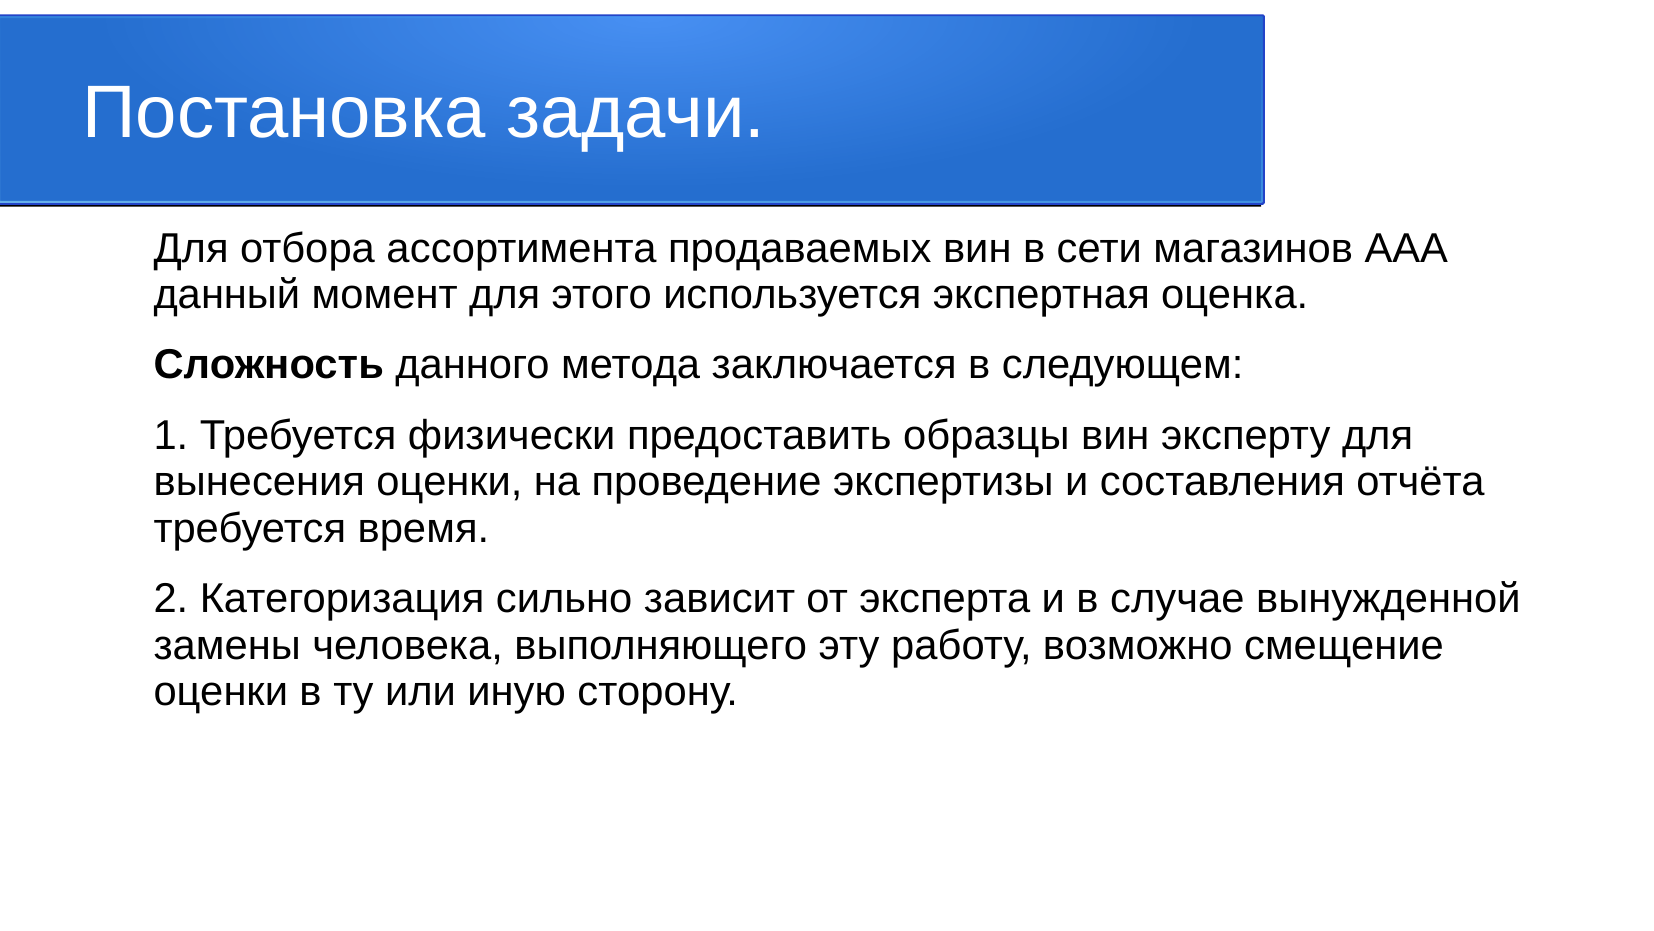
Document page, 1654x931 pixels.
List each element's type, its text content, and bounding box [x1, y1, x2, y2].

list Для отбора ассортимента продаваемых вин в сети магазинов ААА данный момент для этого используется экспертная оценка. Сложность данного метода заключается в следующем: 1. Требуется физически предоставить образцы вин эксперту для вынесения оценки, на проведение экспертизы и составления отчёта требуется время. 2. Категоризация сильно зависит от эксперта и в случае вынужденной замены человека, выполняющего эту работу, возможно смещение оценки в ту или иную сторону. [82, 224, 1571, 764]
title Постановка задачи. [82, 35, 1235, 189]
